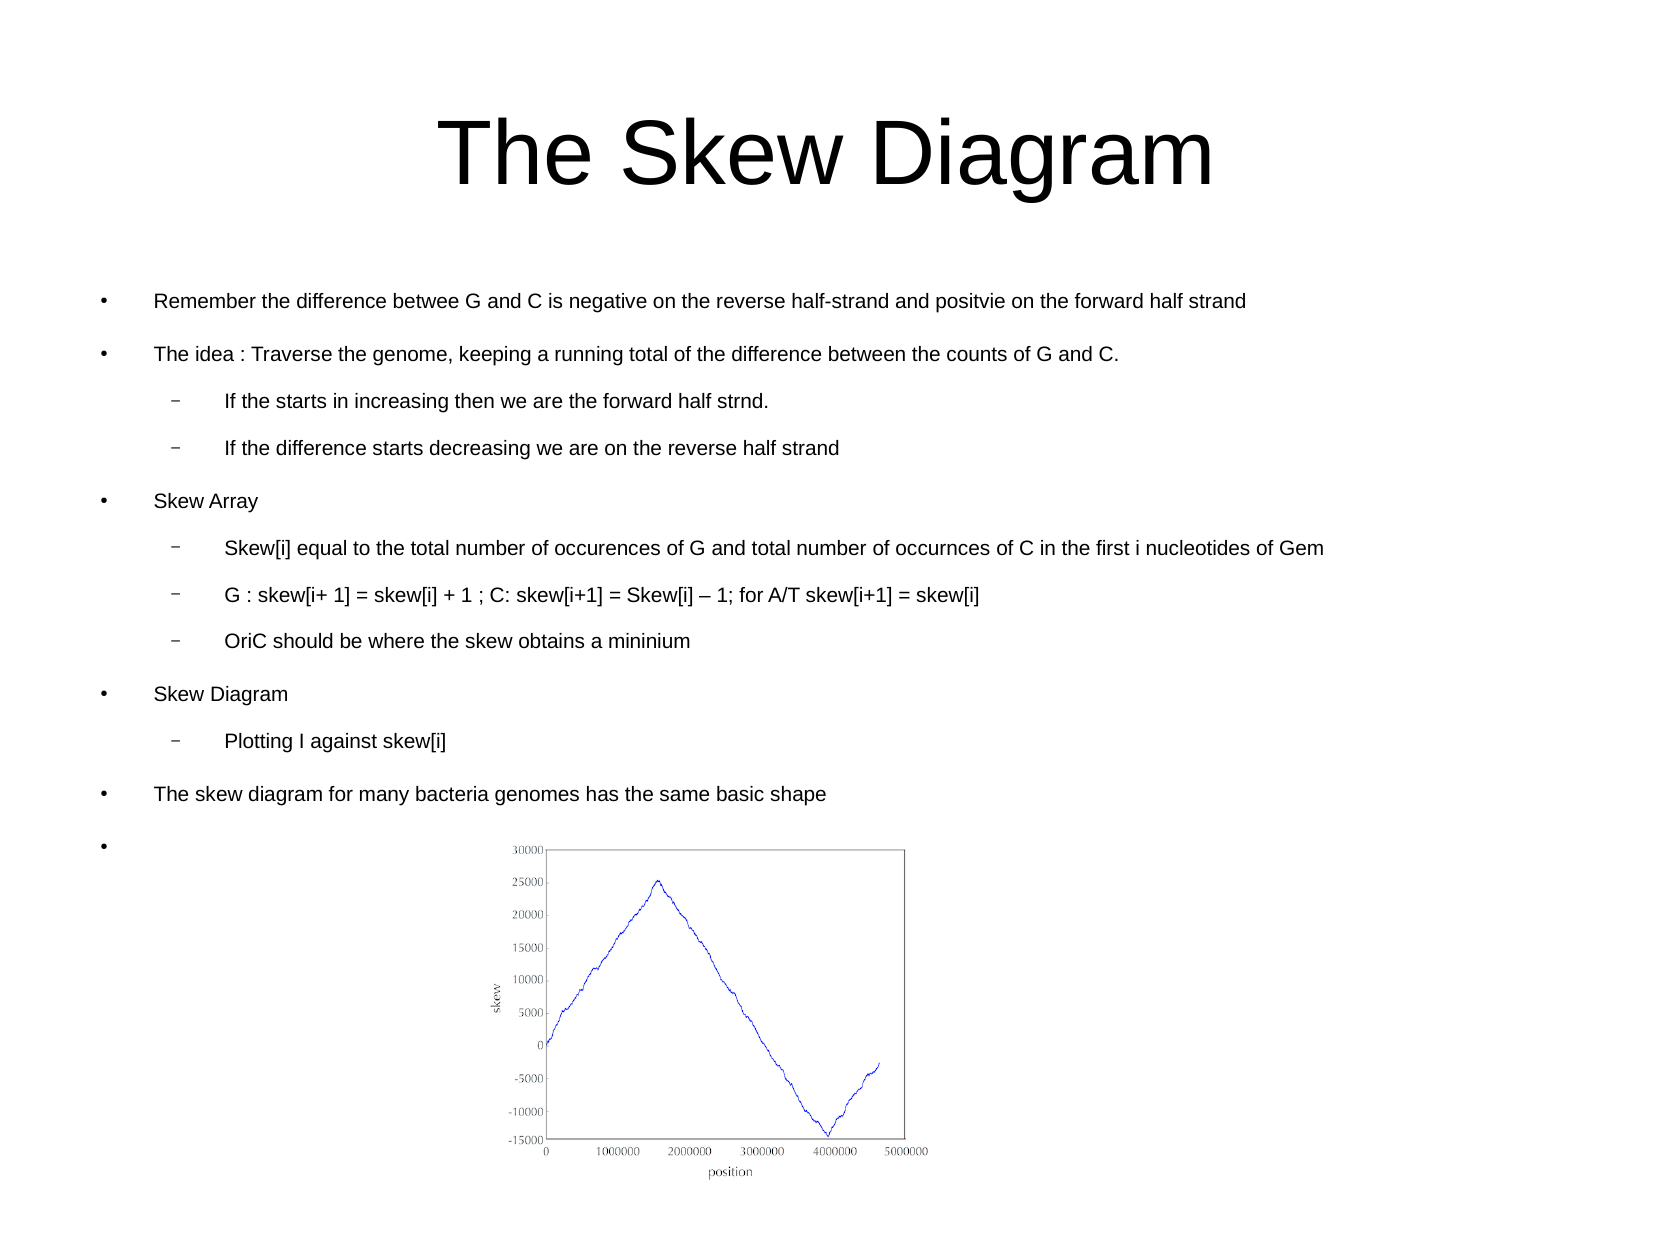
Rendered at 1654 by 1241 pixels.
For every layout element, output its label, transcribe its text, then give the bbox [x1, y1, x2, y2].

picture [484, 838, 941, 1182]
title The Skew Diagram [82, 49, 1571, 257]
list Remember the difference betwee G and C is negative on the reverse half-strand and positvie on the forward half strand The idea : Traverse the genome, keeping a running total of the difference between the counts of G and C. If the starts in increasing then we are the forward half strnd. If the difference starts decreasing we are on the reverse half strand Skew Array Skew[i] equal to the total number of occurences of G and total number of occurnces of C in the first i nucleotides of Gem G : skew[i+ 1] = skew[i] + 1 ; C: skew[i+1] = Skew[i] – 1; for A/T skew[i+1] = skew[i] OriC should be where the skew obtains a mininium Skew Diagram Plotting I against skew[i] The skew diagram for many bacteria genomes has the same basic shape [82, 290, 1571, 1229]
